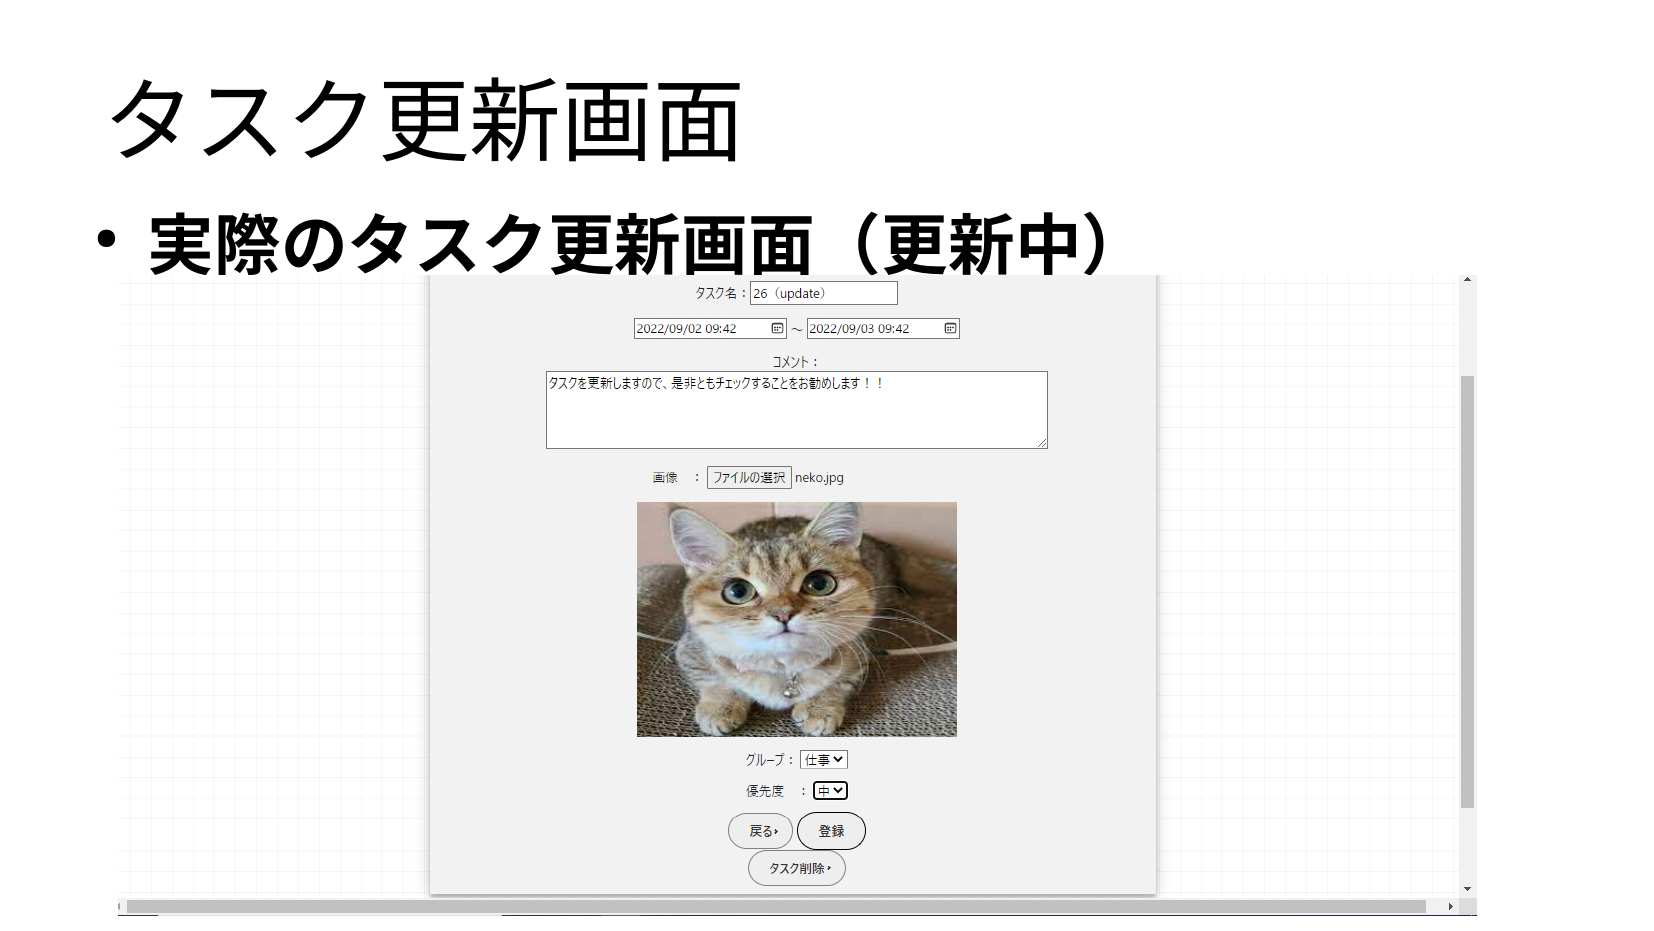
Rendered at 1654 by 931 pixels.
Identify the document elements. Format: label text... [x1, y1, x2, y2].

picture [118, 275, 1477, 916]
list 実際のタスク更新画面（更新中） [76, 192, 1565, 732]
title タスク更新画面 [82, 37, 1571, 193]
